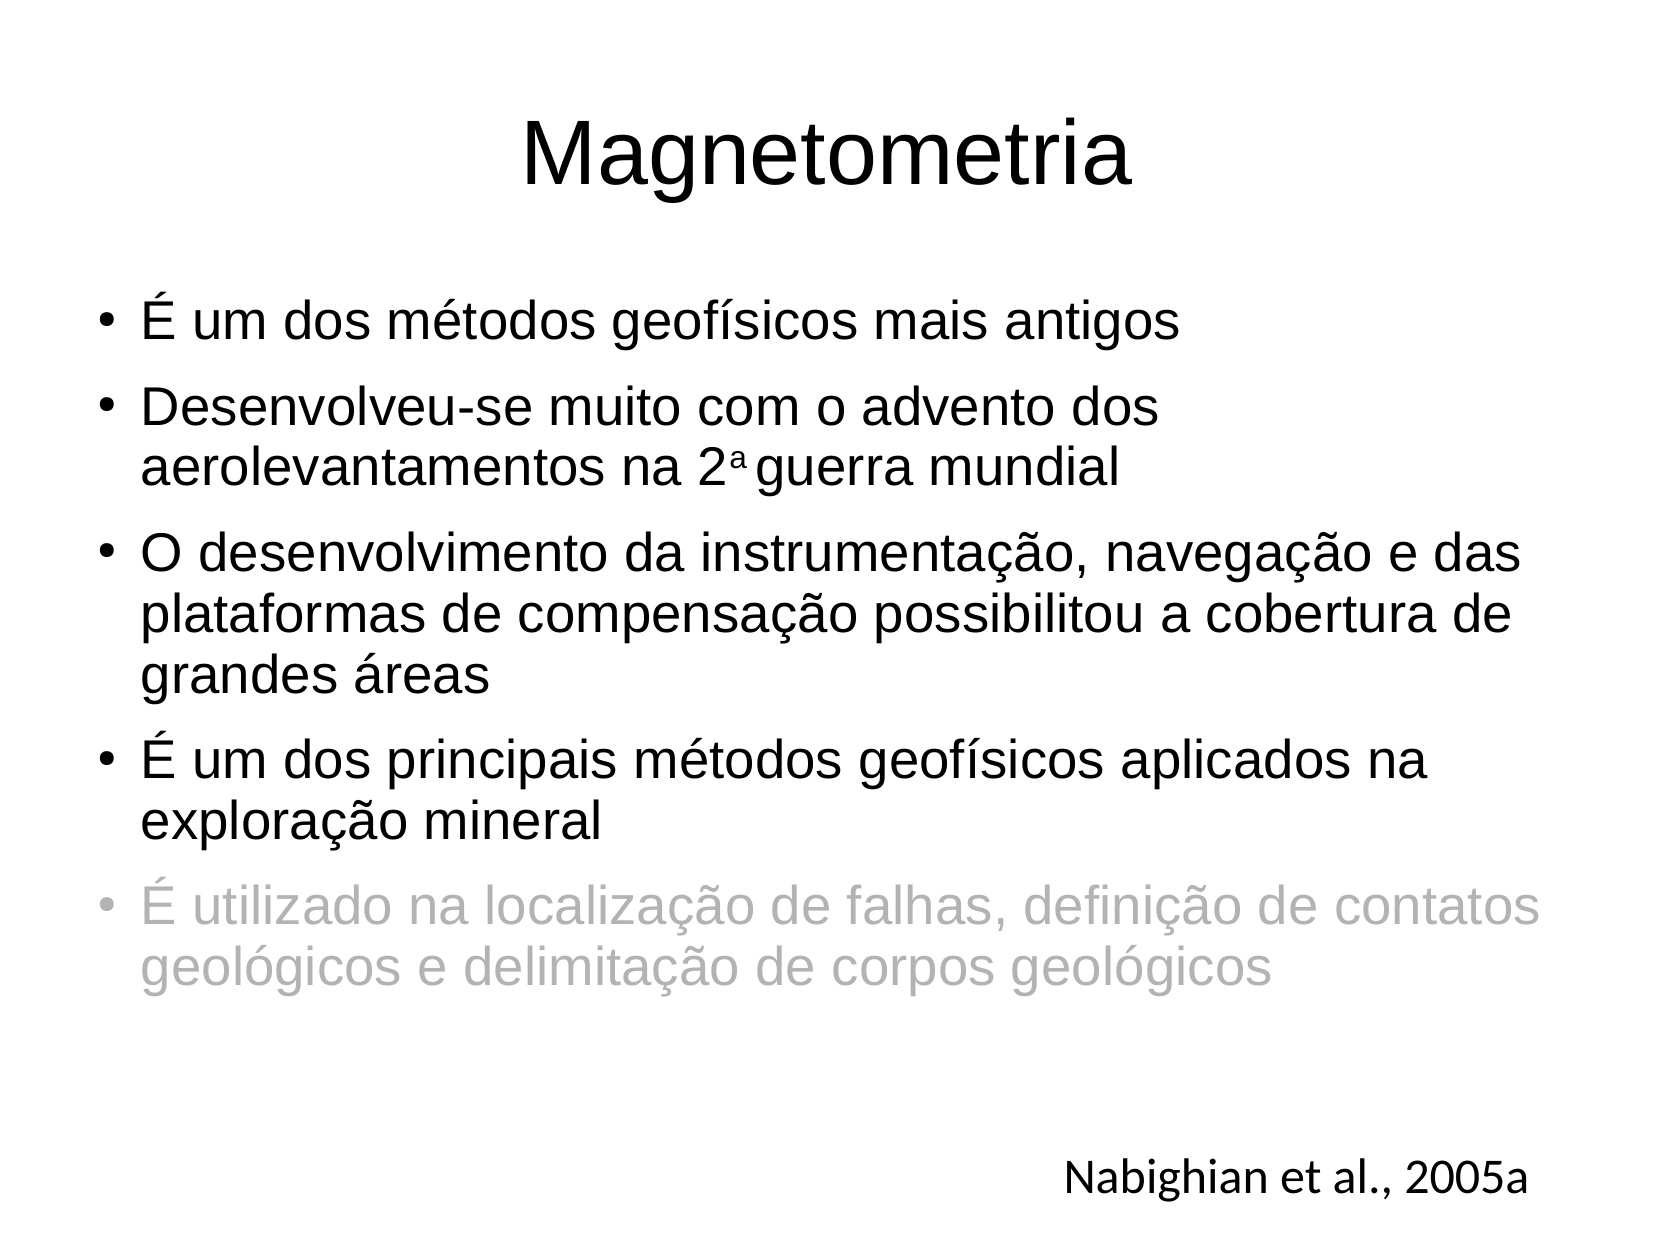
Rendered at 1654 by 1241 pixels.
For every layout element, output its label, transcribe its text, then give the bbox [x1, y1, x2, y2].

text_box [66, 870, 1571, 1036]
title Magnetometria [82, 49, 1571, 257]
text_box Nabighian et al., 2005a [960, 1149, 1633, 1223]
list É um dos métodos geofísicos mais antigos Desenvolveu-se muito com o advento dos aerolevantamentos na 2a guerra mundial O desenvolvimento da instrumentação, navegação e das plataformas de compensação possibilitou a cobertura de grandes áreas É um dos principais métodos geofísicos aplicados na exploração mineral É utilizado na localização de falhas, definição de contatos geológicos e delimitação de corpos geológicos [82, 290, 1571, 870]
